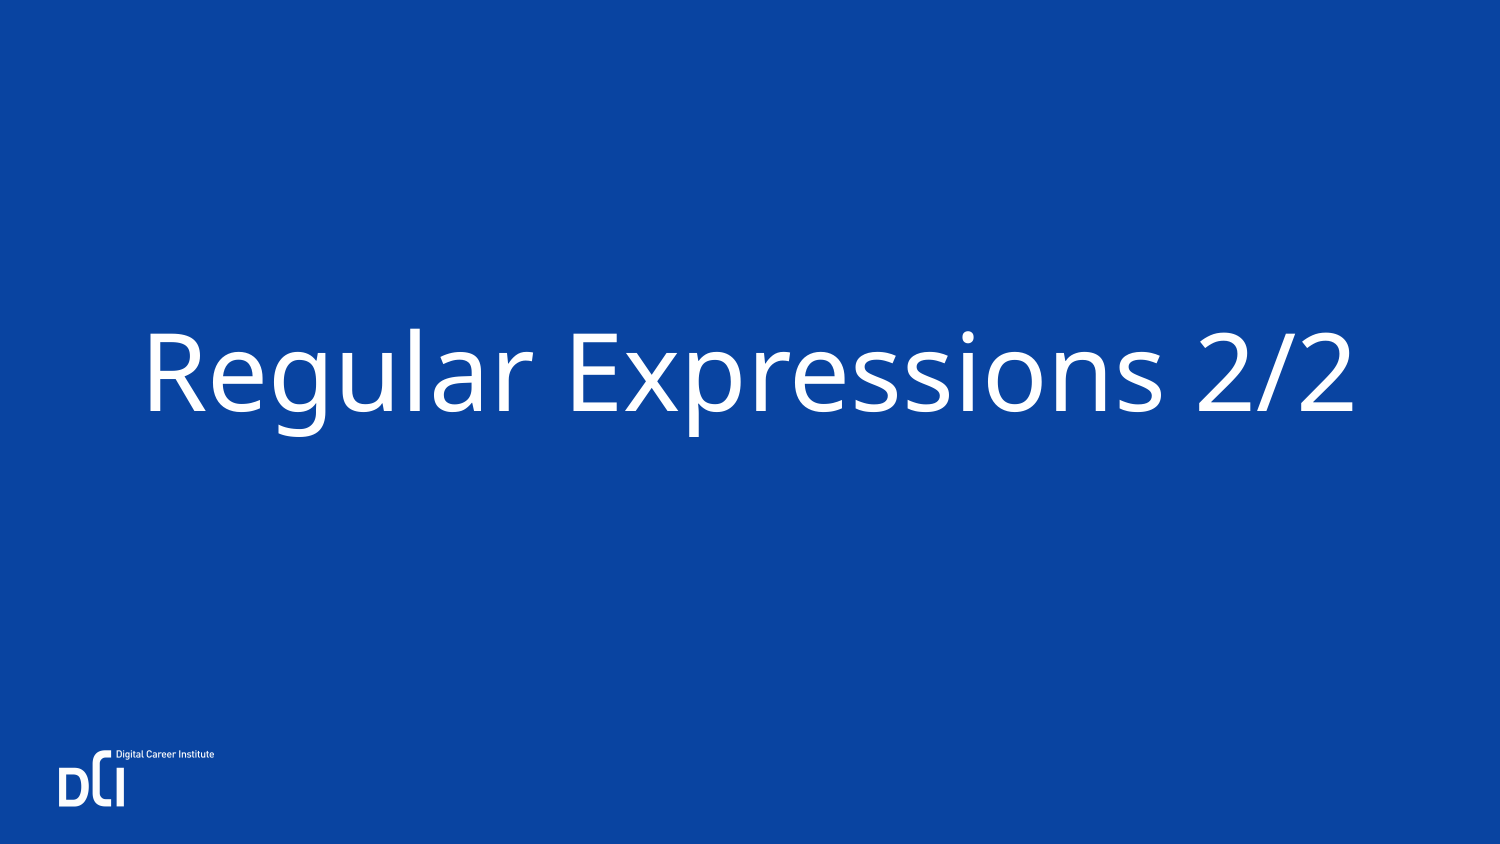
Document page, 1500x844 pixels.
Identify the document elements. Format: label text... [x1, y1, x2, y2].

picture [49, 737, 220, 817]
list Regular Expressions 2/2 [51, 288, 1449, 496]
